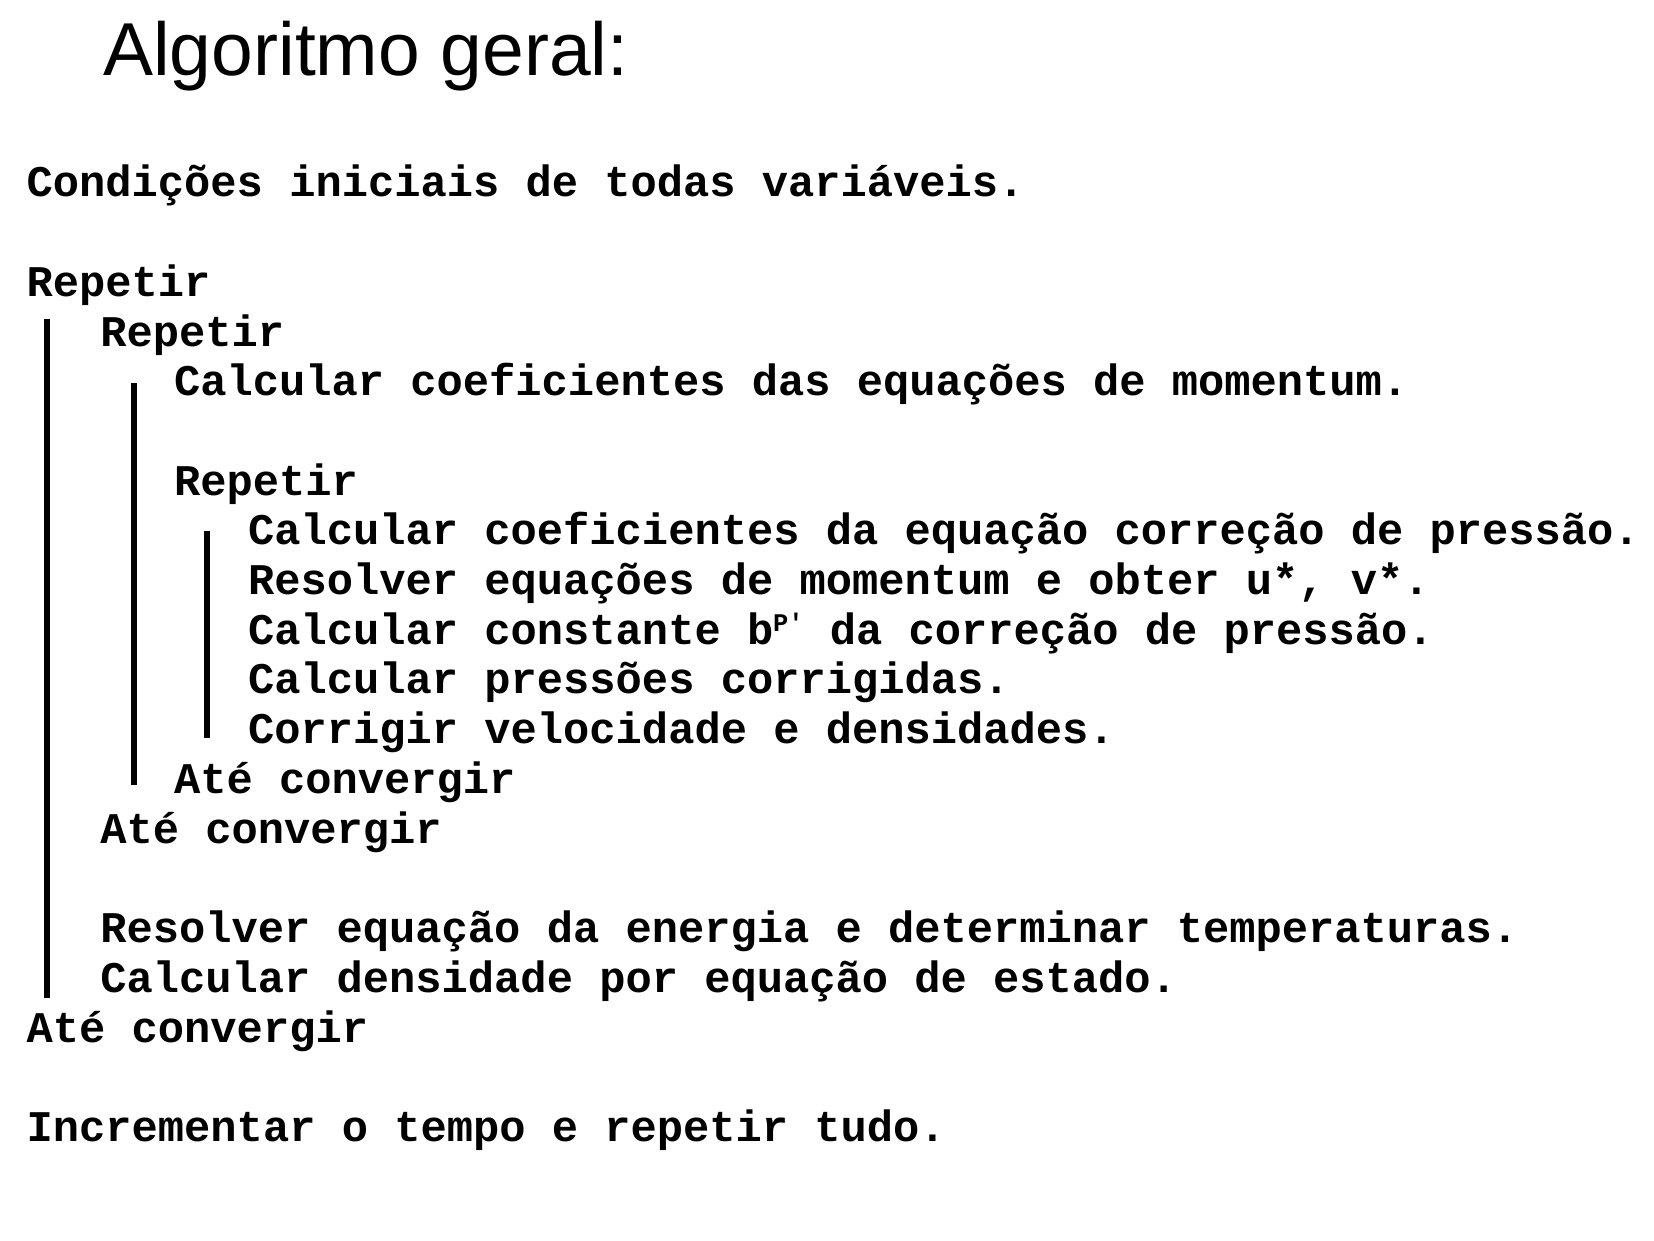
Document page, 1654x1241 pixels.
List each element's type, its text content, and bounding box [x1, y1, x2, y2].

text_box Condições iniciais de todas variáveis. Repetir Repetir Calcular coeficientes das equações de momentum. Repetir Calcular coeficientes da equação correção de pressão. Resolver equações de momentum e obter u*, v*. Calcular constante bP' da correção de pressão. Calcular pressões corrigidas. Corrigir velocidade e densidades. Até convergir Até convergir Resolver equação da energia e determinar temperaturas. Calcular densidade por equação de estado. Até convergir Incrementar o tempo e repetir tudo. [11, 152, 1654, 1208]
text_box Algoritmo geral: [88, 0, 634, 99]
